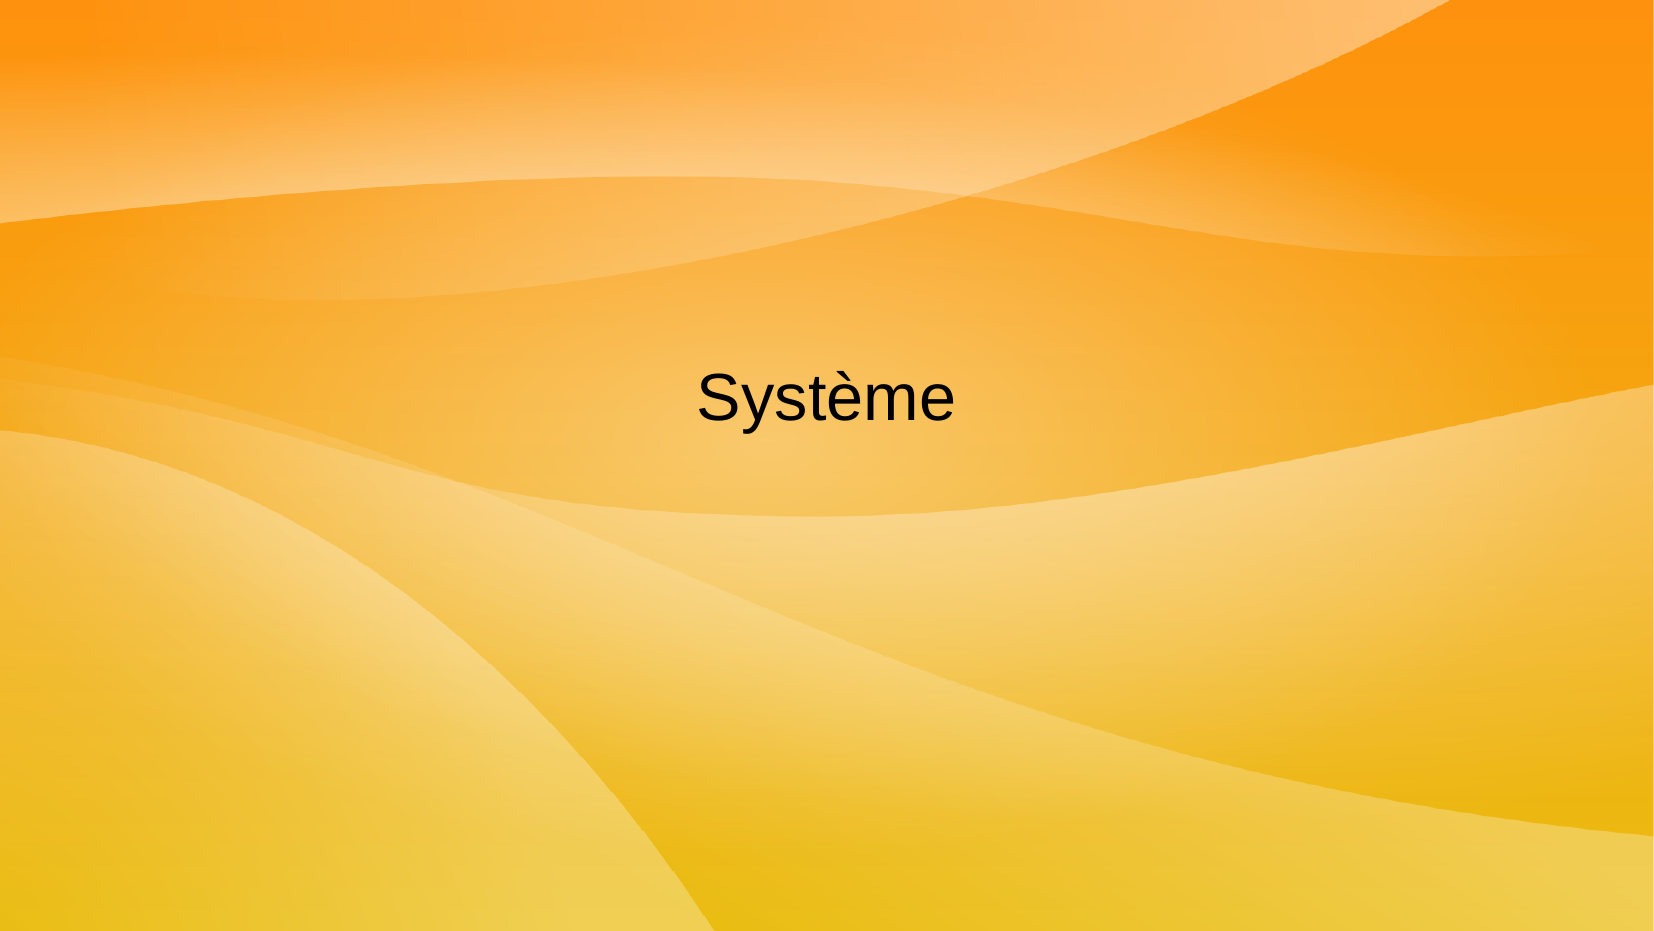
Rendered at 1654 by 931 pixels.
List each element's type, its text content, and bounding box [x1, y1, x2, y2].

picture [0, 0, 1654, 931]
subtitle Système [82, 37, 1571, 757]
